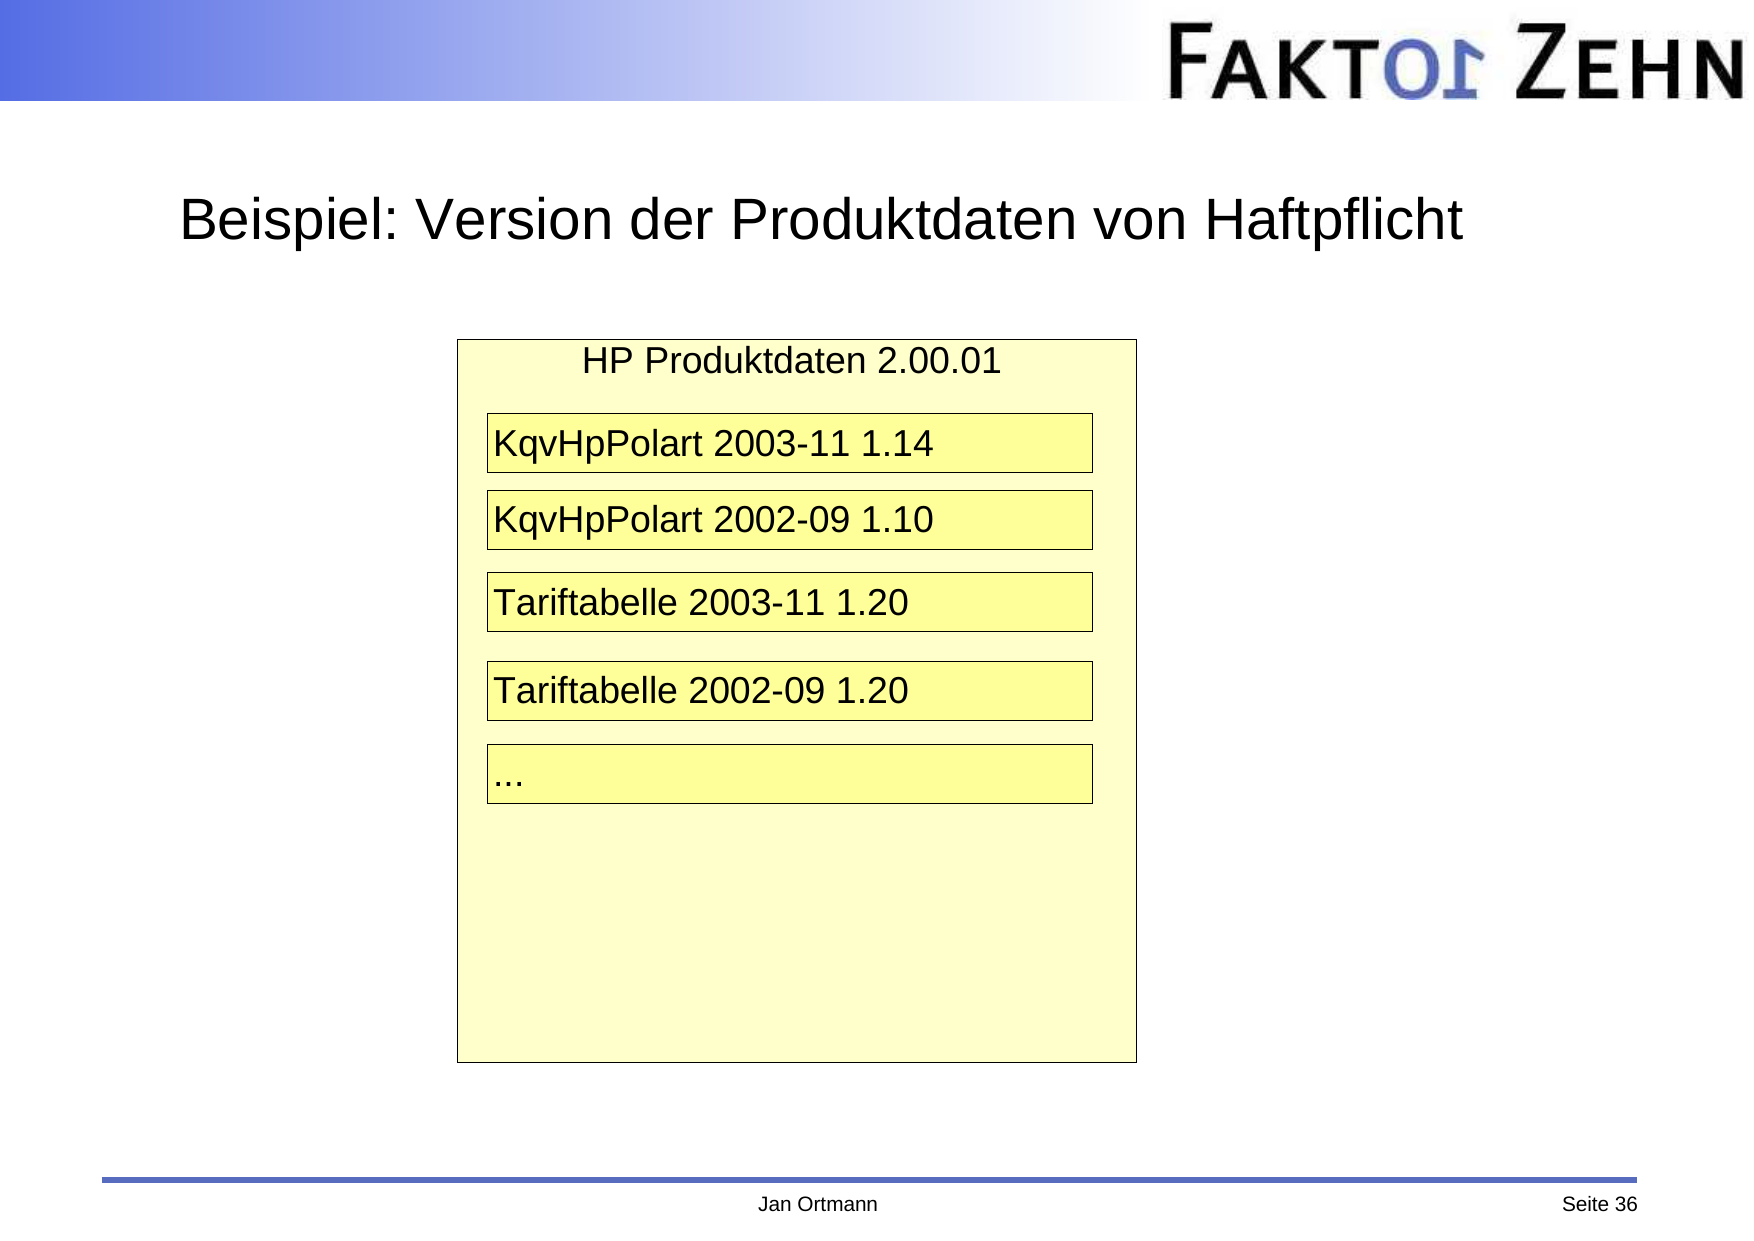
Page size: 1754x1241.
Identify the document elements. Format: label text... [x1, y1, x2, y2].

text_box KqvHpPolart 2002-09 1.10 [487, 490, 1093, 550]
text_box KqvHpPolart 2003-11 1.14 [487, 413, 1093, 473]
text_box ... [487, 744, 1093, 804]
text_box Tariftabelle 2003-11 1.20 [487, 572, 1093, 632]
text_box Tariftabelle 2002-09 1.20 [487, 661, 1093, 721]
text_box HP Produktdaten 2.00.01 [457, 339, 1137, 1063]
picture [1162, 7, 1752, 100]
title Beispiel: Version der Produktdaten von Haftpflicht [179, 142, 1576, 296]
